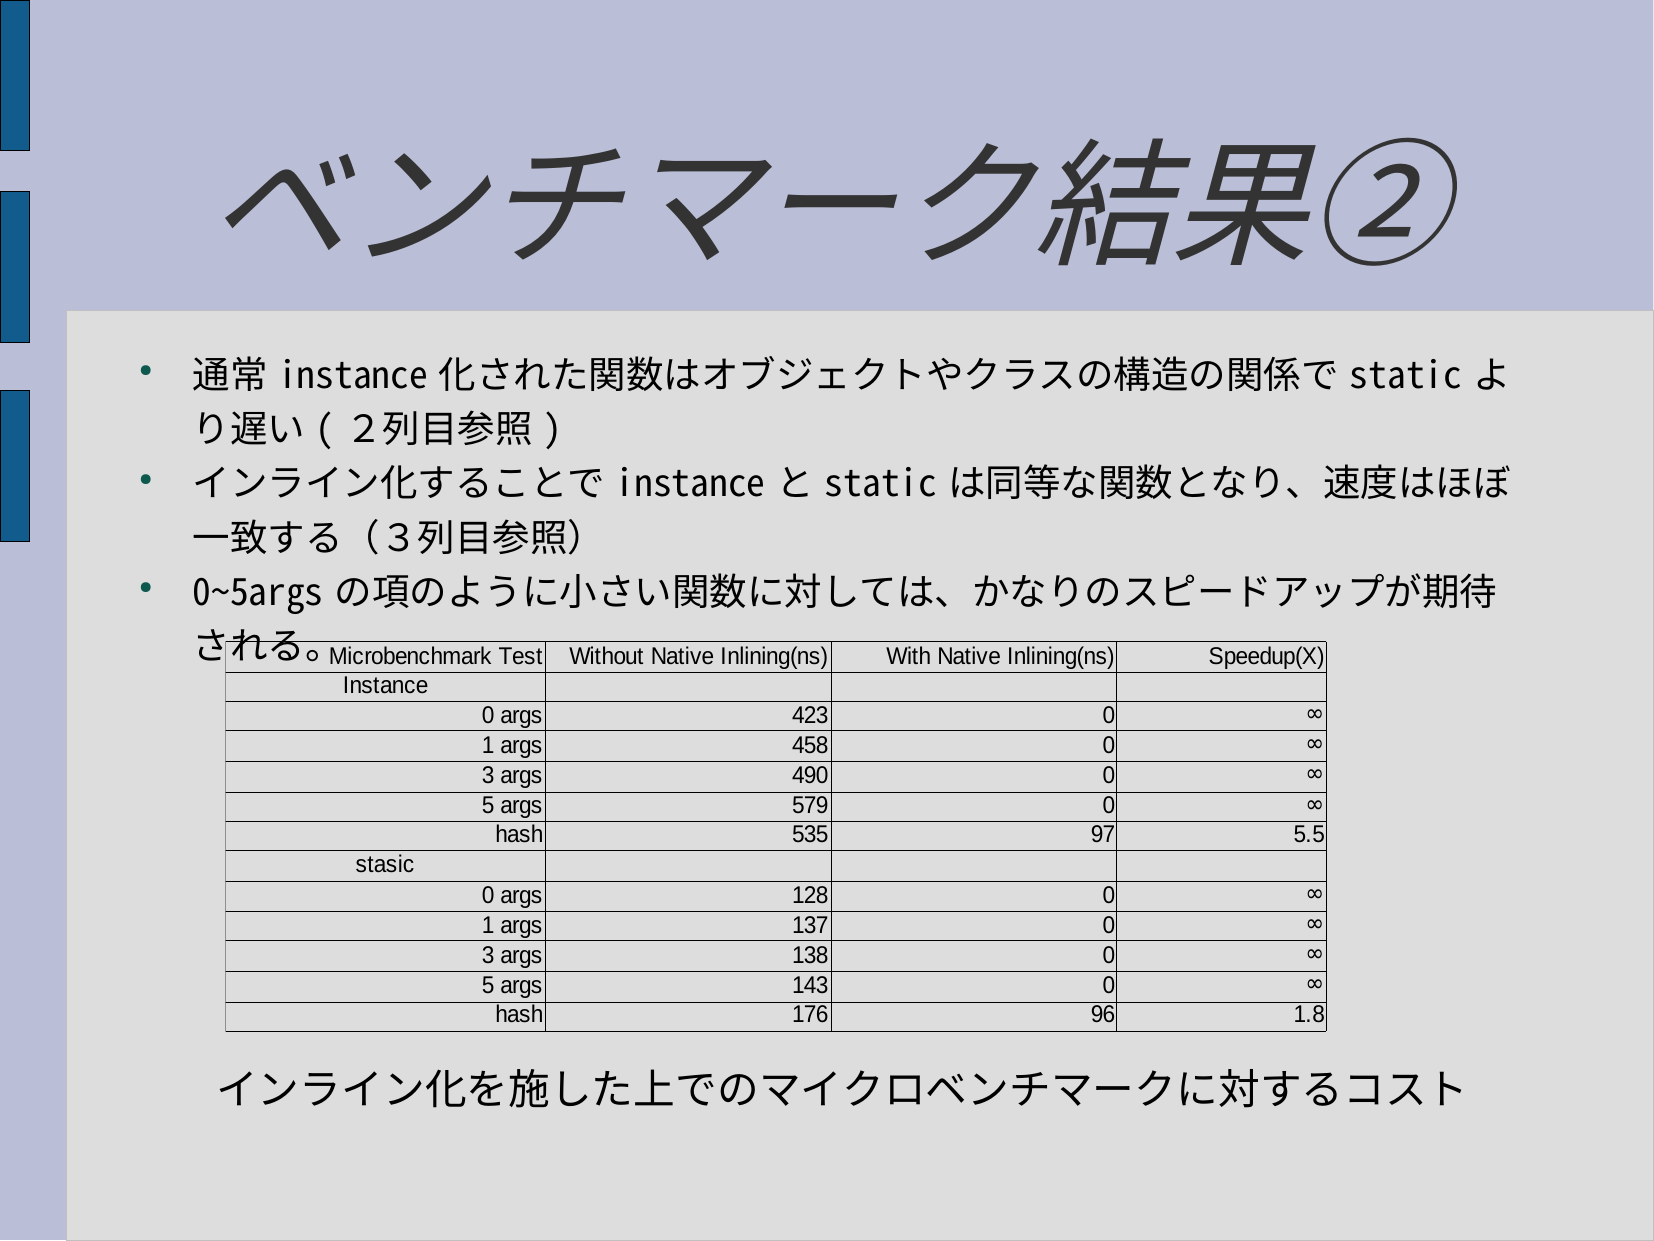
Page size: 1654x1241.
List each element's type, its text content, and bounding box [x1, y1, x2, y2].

list 通常instance化された関数はオブジェクトやクラスの構造の関係でstaticより遅い(２列目参照) インライン化することでinstanceとstaticは同等な関数となり、速度はほぼ一致する（３列目参照） 0~5argsの項のように小さい関数に対しては、かなりのスピードアップが期待される。 [121, 344, 1534, 1127]
text_box インライン化を施した上でのマイクロベンチマークに対するコスト [201, 1056, 1575, 1110]
chart [225, 641, 1329, 1034]
title ベンチマーク結果② [121, 91, 1534, 299]
